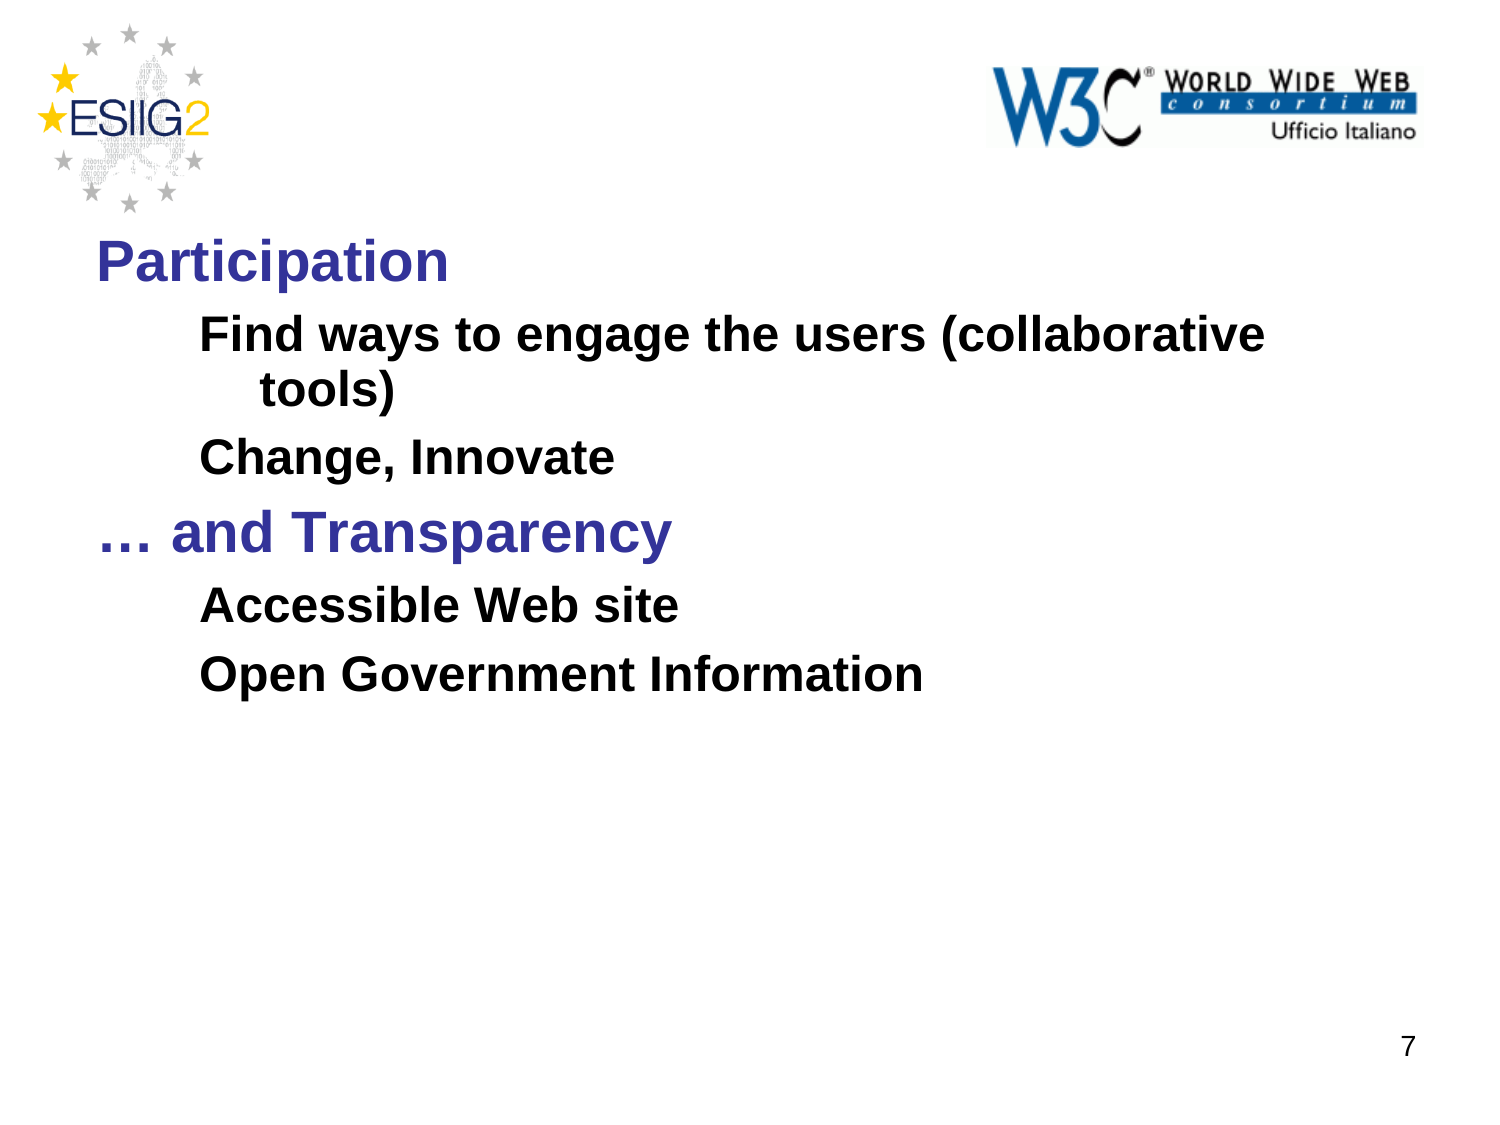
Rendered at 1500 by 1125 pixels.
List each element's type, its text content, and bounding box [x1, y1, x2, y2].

list Participation Find ways to engage the users (collaborative tools) Change, Innovate … and Transparency Accessible Web site Open Government Information [88, 219, 1424, 1000]
picture [986, 66, 1424, 148]
text_box <numero> [1382, 1019, 1435, 1070]
picture [35, 23, 211, 214]
